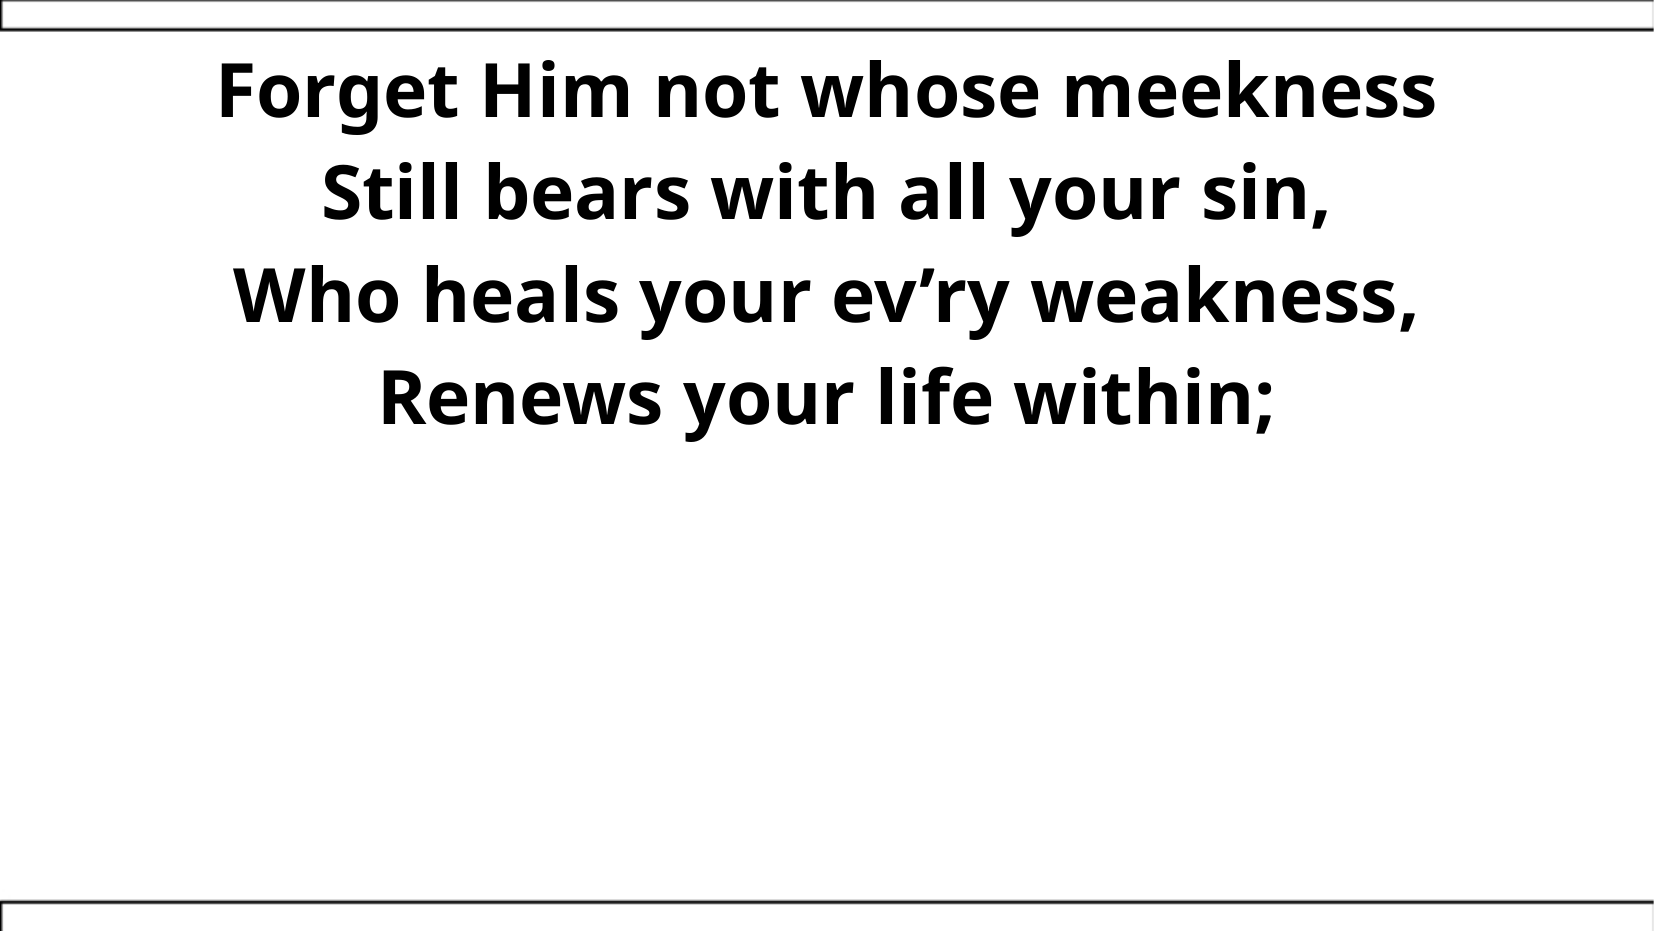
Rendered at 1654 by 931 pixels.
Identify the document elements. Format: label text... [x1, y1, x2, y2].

text_box Forget Him not whose meekness Still bears with all your sin, Who heals your ev’ry weakness, Renews your life within; [84, 30, 1570, 445]
picture [0, 0, 1654, 931]
